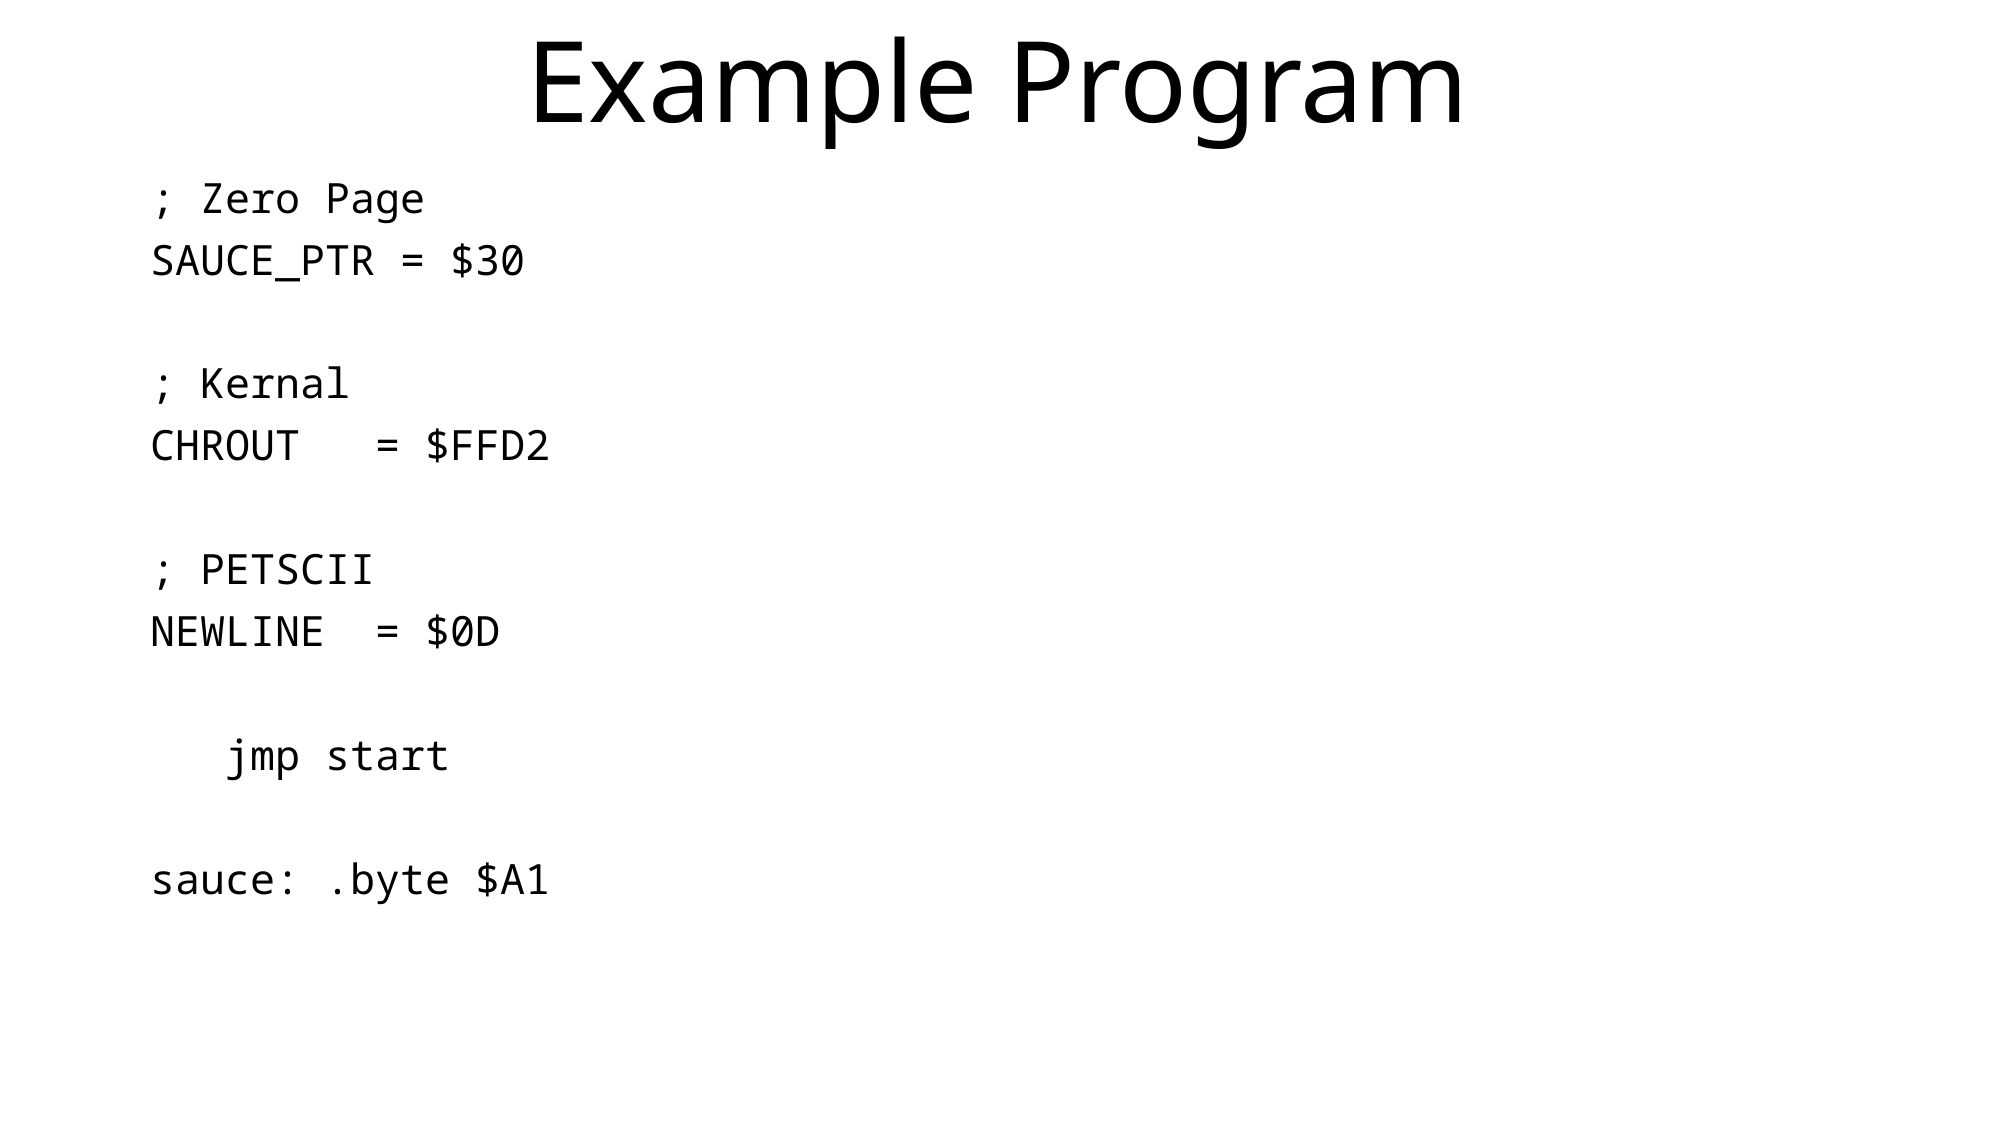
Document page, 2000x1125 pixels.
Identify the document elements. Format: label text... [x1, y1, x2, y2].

list ; Zero Page SAUCE_PTR = $30 ; Kernal CHROUT = $FFD2 ; PETSCII NEWLINE = $0D jmp start sauce: .byte $A1 [135, 165, 1860, 1091]
title Example Program [135, 7, 1861, 165]
